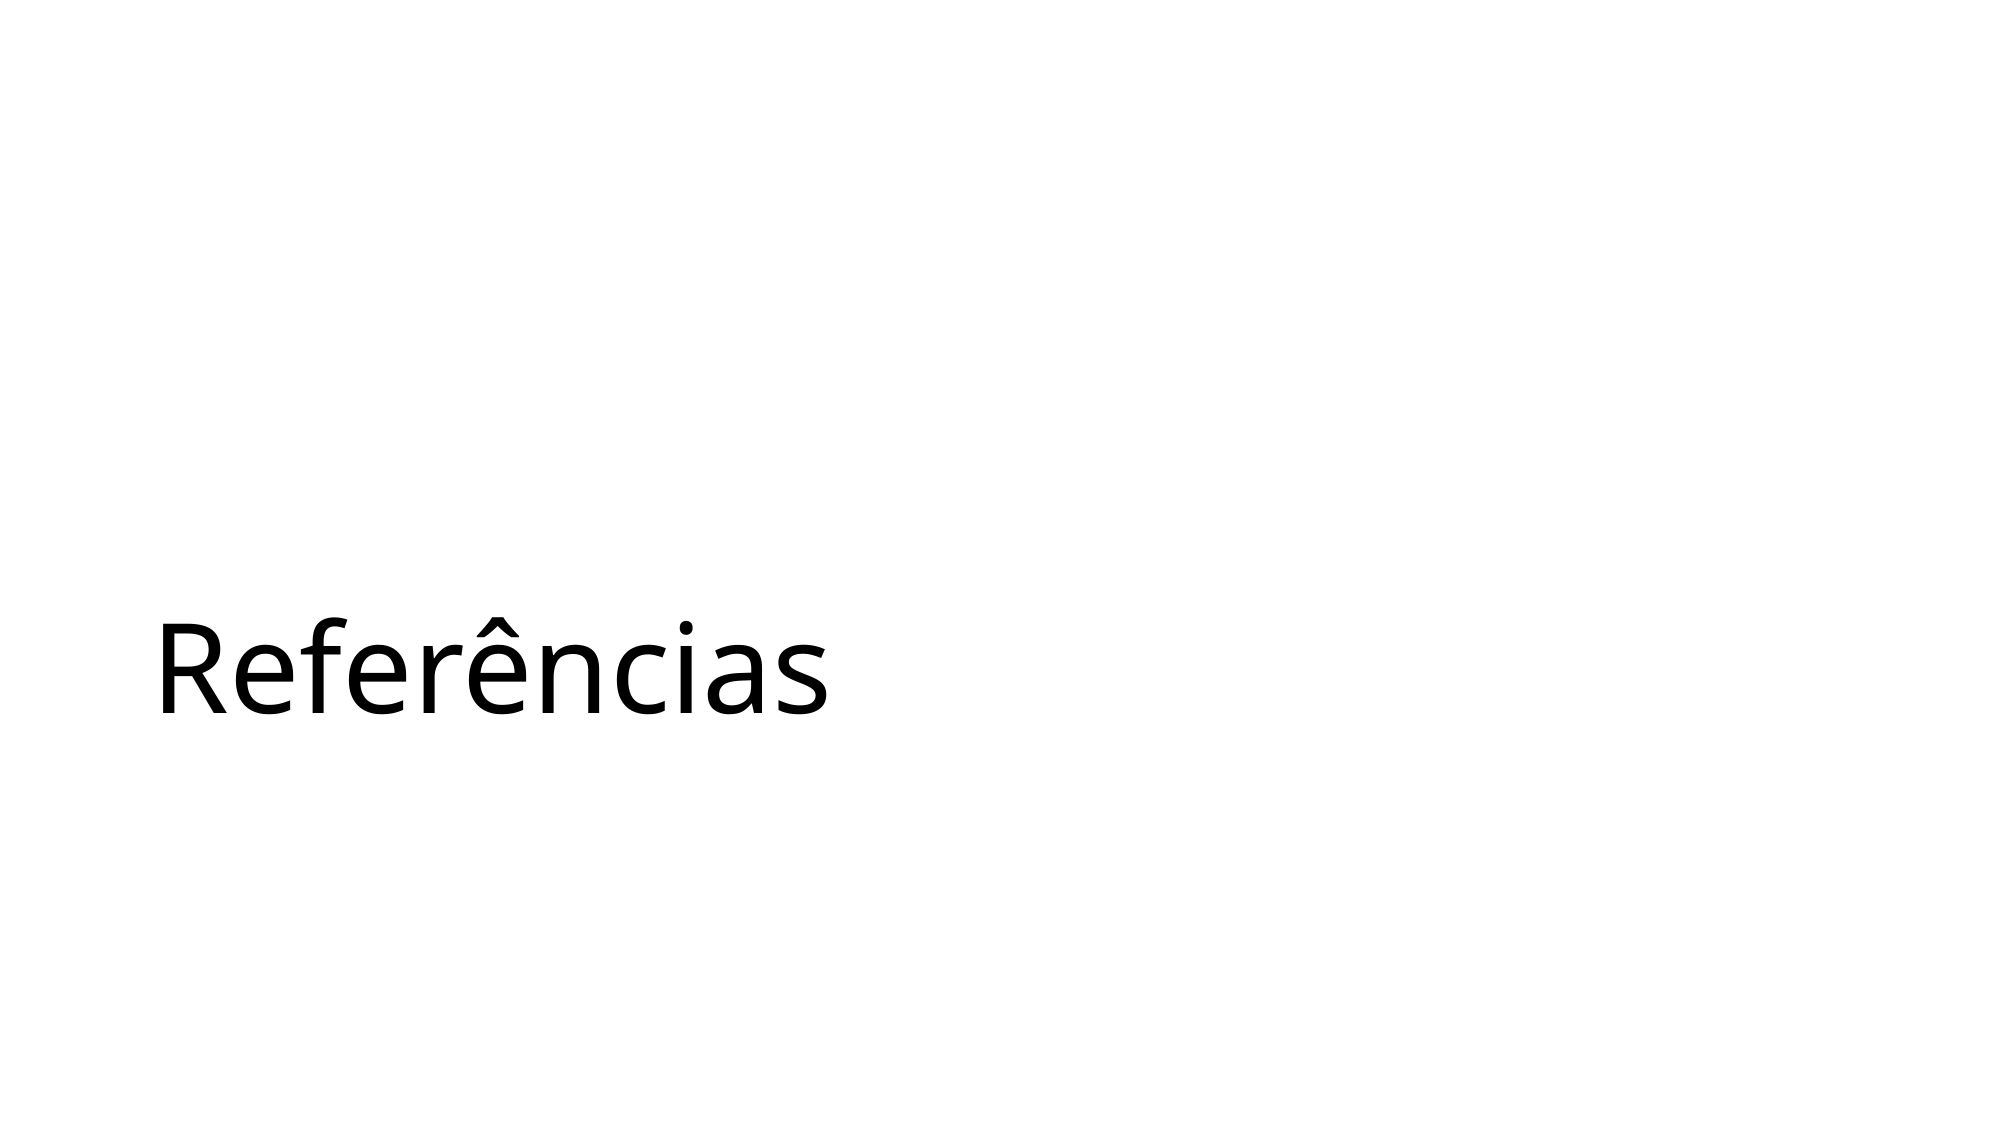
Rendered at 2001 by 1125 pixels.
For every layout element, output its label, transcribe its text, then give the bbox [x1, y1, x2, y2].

title Referências [136, 280, 1862, 749]
